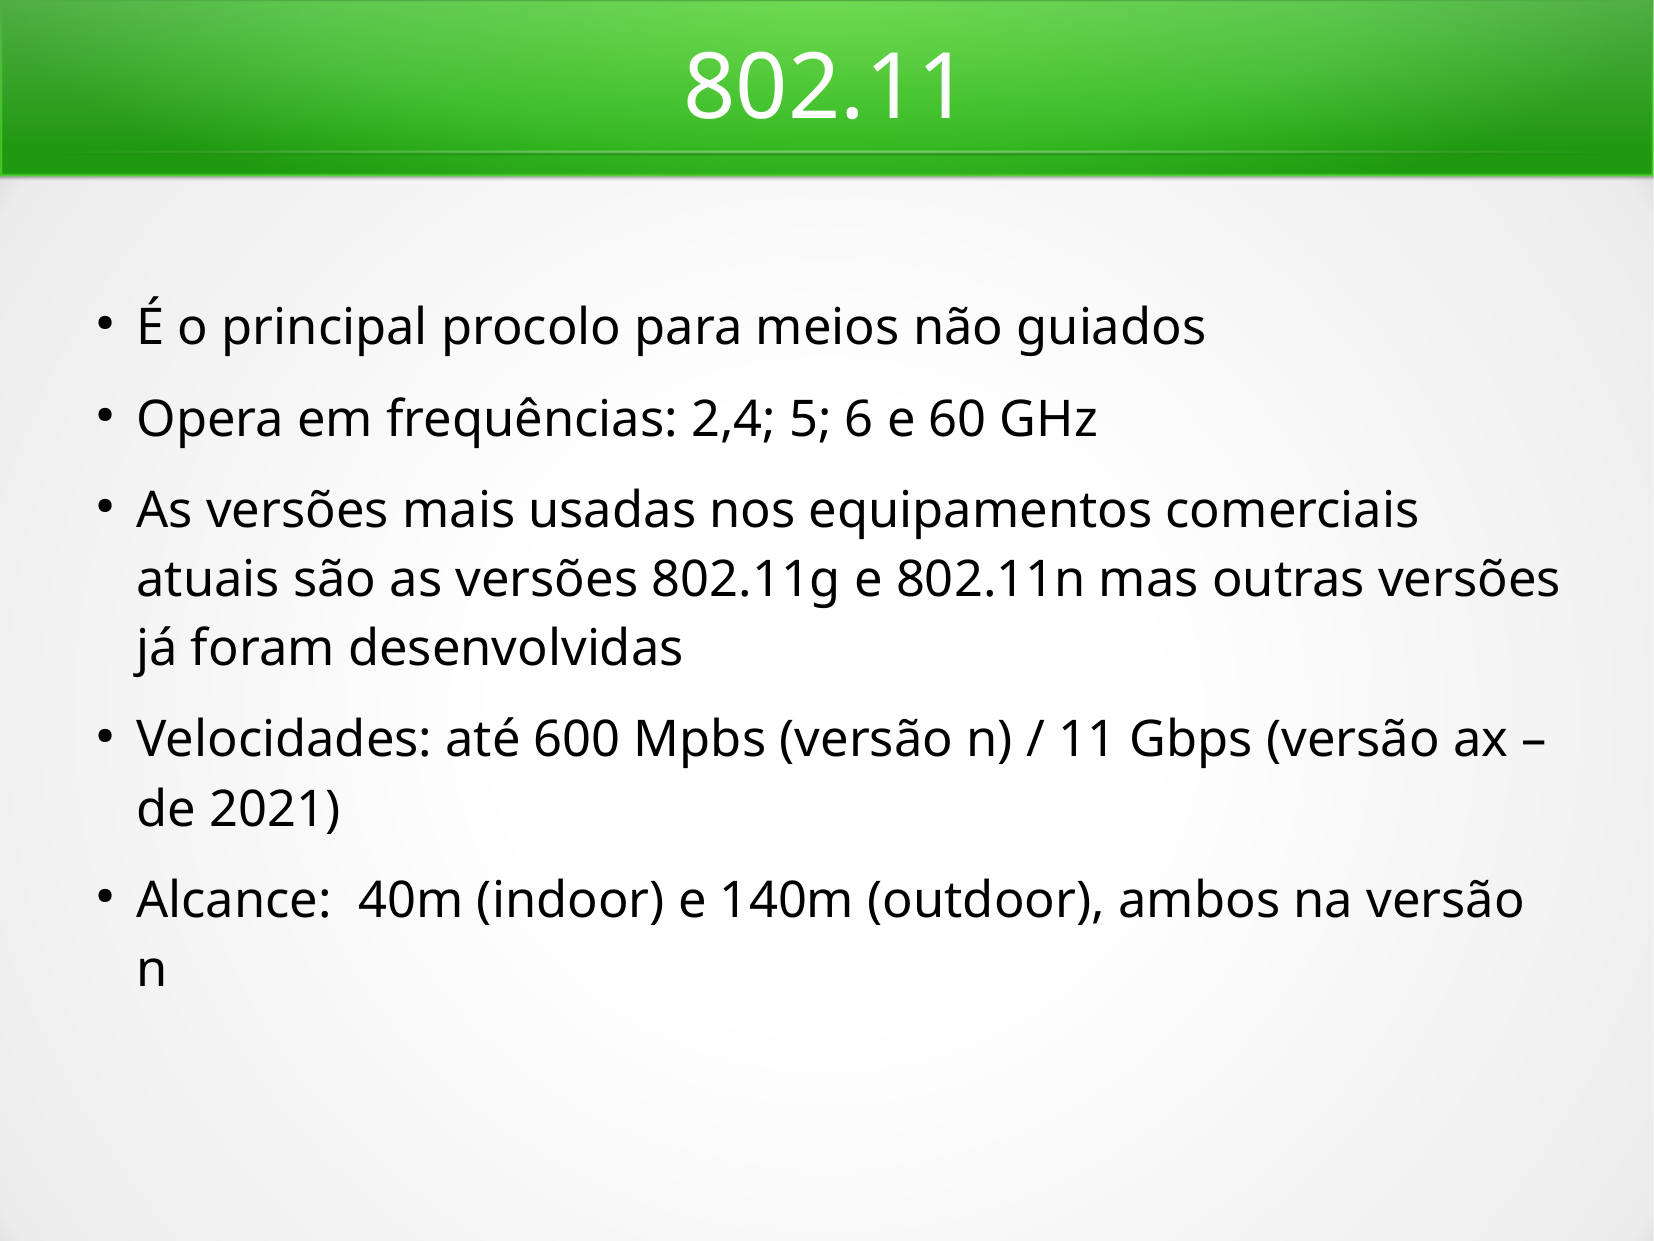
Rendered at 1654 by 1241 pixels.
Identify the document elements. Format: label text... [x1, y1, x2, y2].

title 802.11 [82, 11, 1571, 154]
list É o principal procolo para meios não guiados Opera em frequências: 2,4; 5; 6 e 60 GHz As versões mais usadas nos equipamentos comerciais atuais são as versões 802.11g e 802.11n mas outras versões já foram desenvolvidas Velocidades: até 600 Mpbs (versão n) / 11 Gbps (versão ax – de 2021) Alcance: 40m (indoor) e 140m (outdoor), ambos na versão n [82, 290, 1571, 1010]
picture [0, 0, 1654, 1241]
